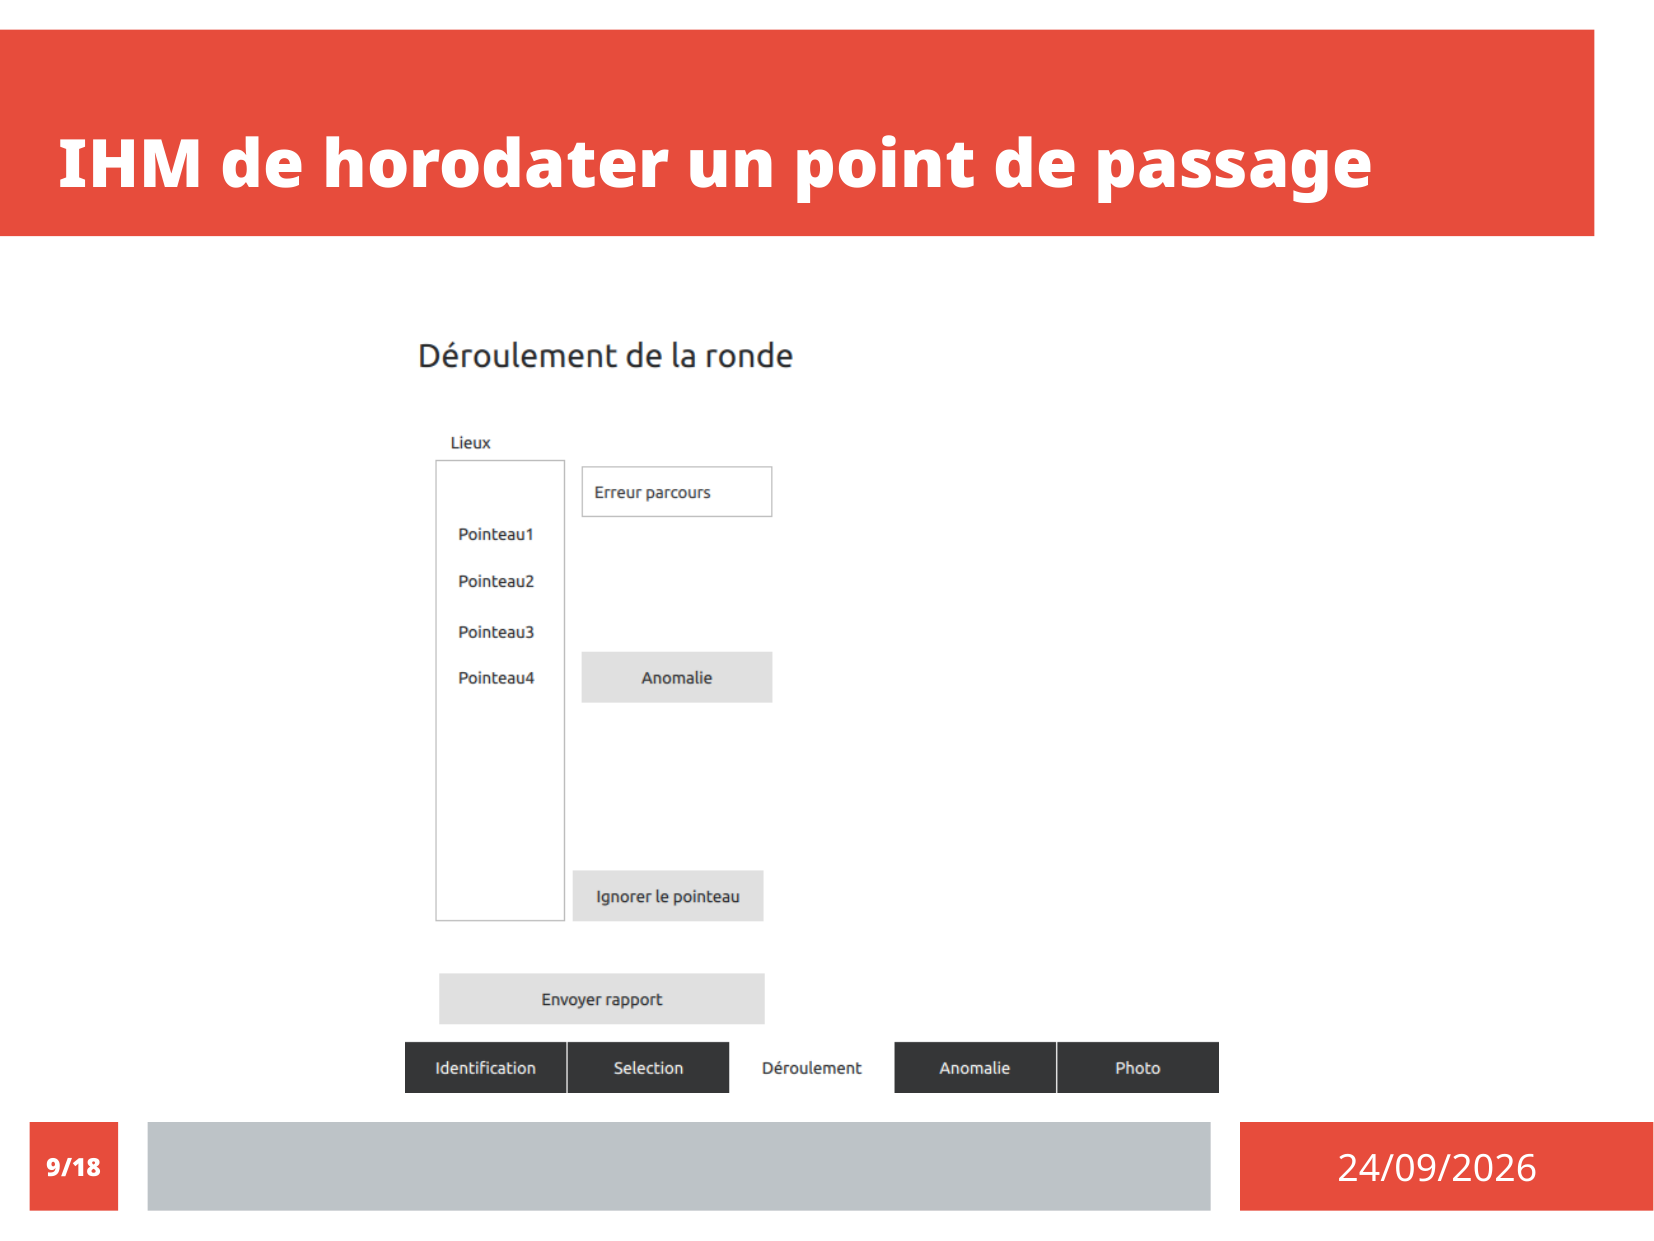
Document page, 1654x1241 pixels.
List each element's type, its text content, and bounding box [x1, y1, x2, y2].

picture [405, 324, 1219, 1093]
title IHM de horodater un point de passage [59, 59, 1595, 207]
